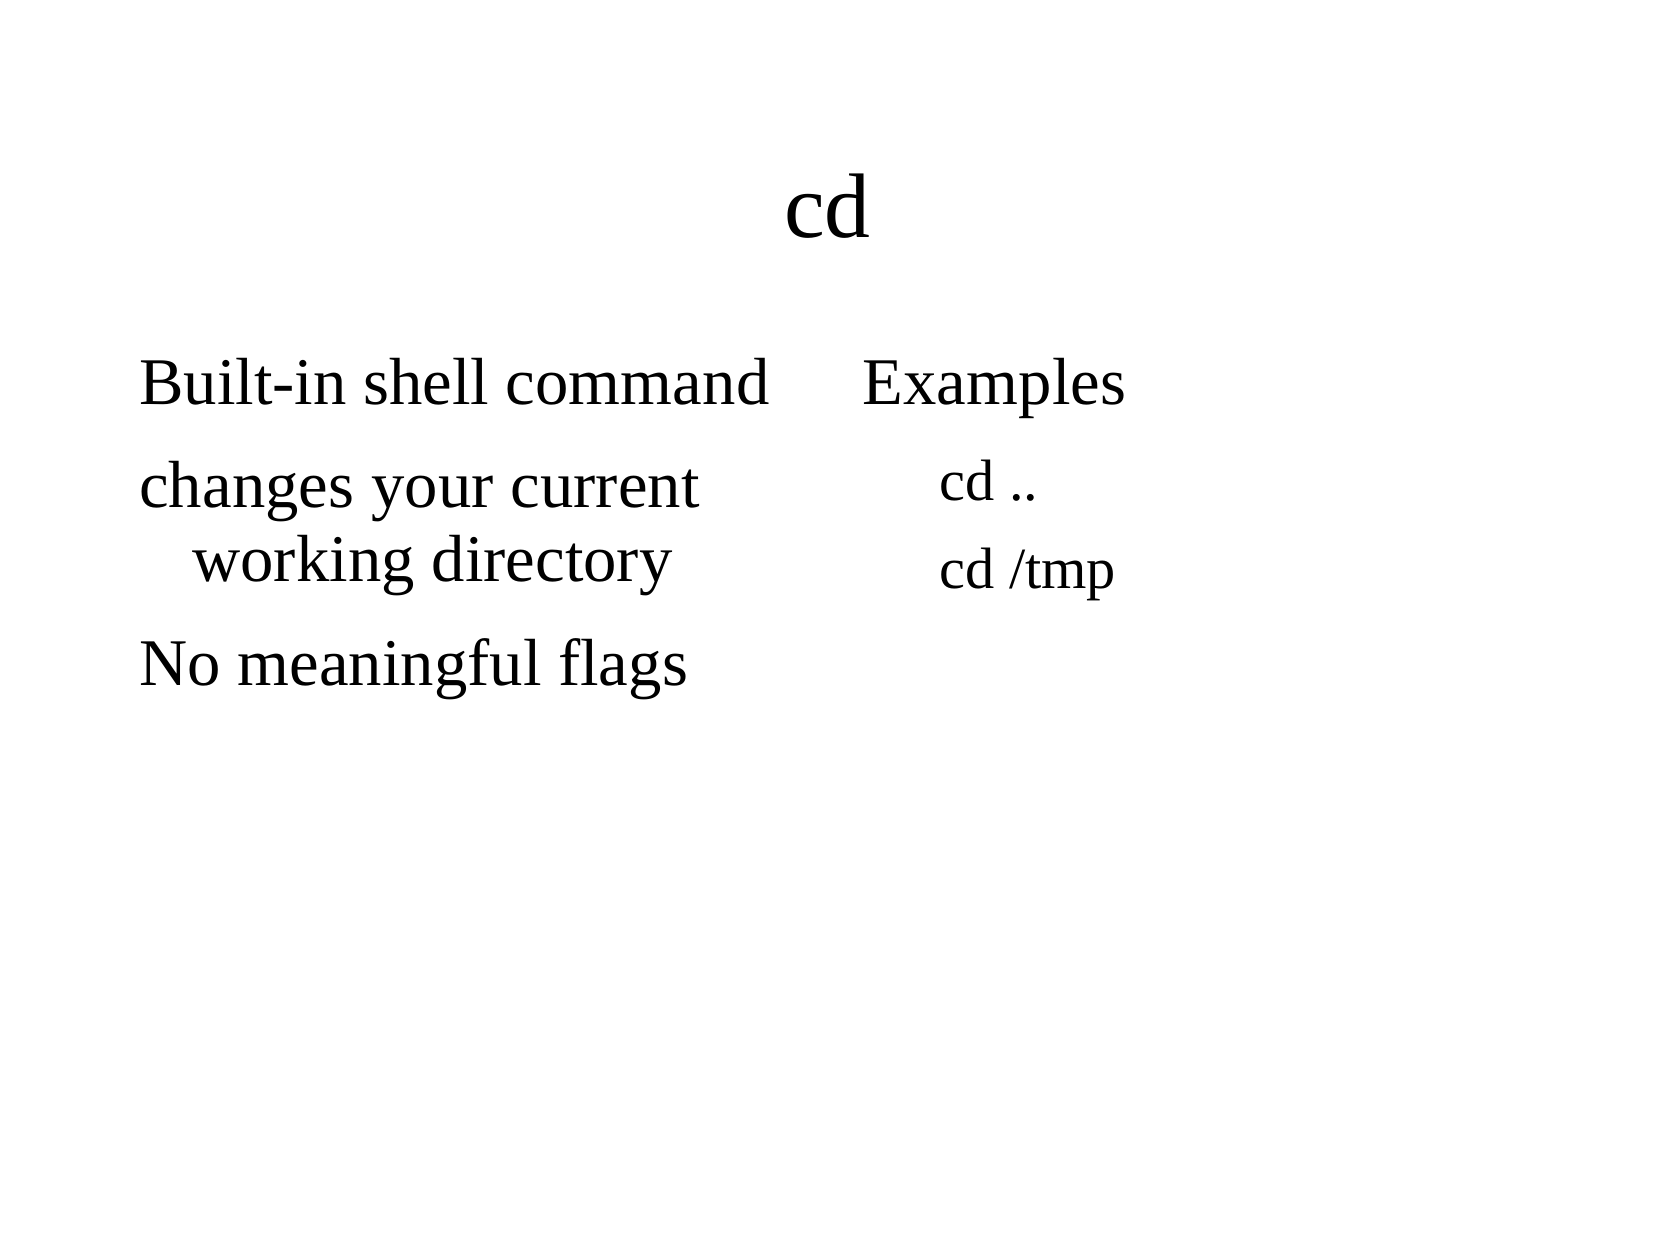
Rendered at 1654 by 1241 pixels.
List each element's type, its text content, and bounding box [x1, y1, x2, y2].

list Examples cd .. cd /tmp [844, 344, 1534, 1127]
title cd [121, 102, 1534, 311]
list Built-in shell command changes your current working directory No meaningful flags [121, 344, 811, 1127]
